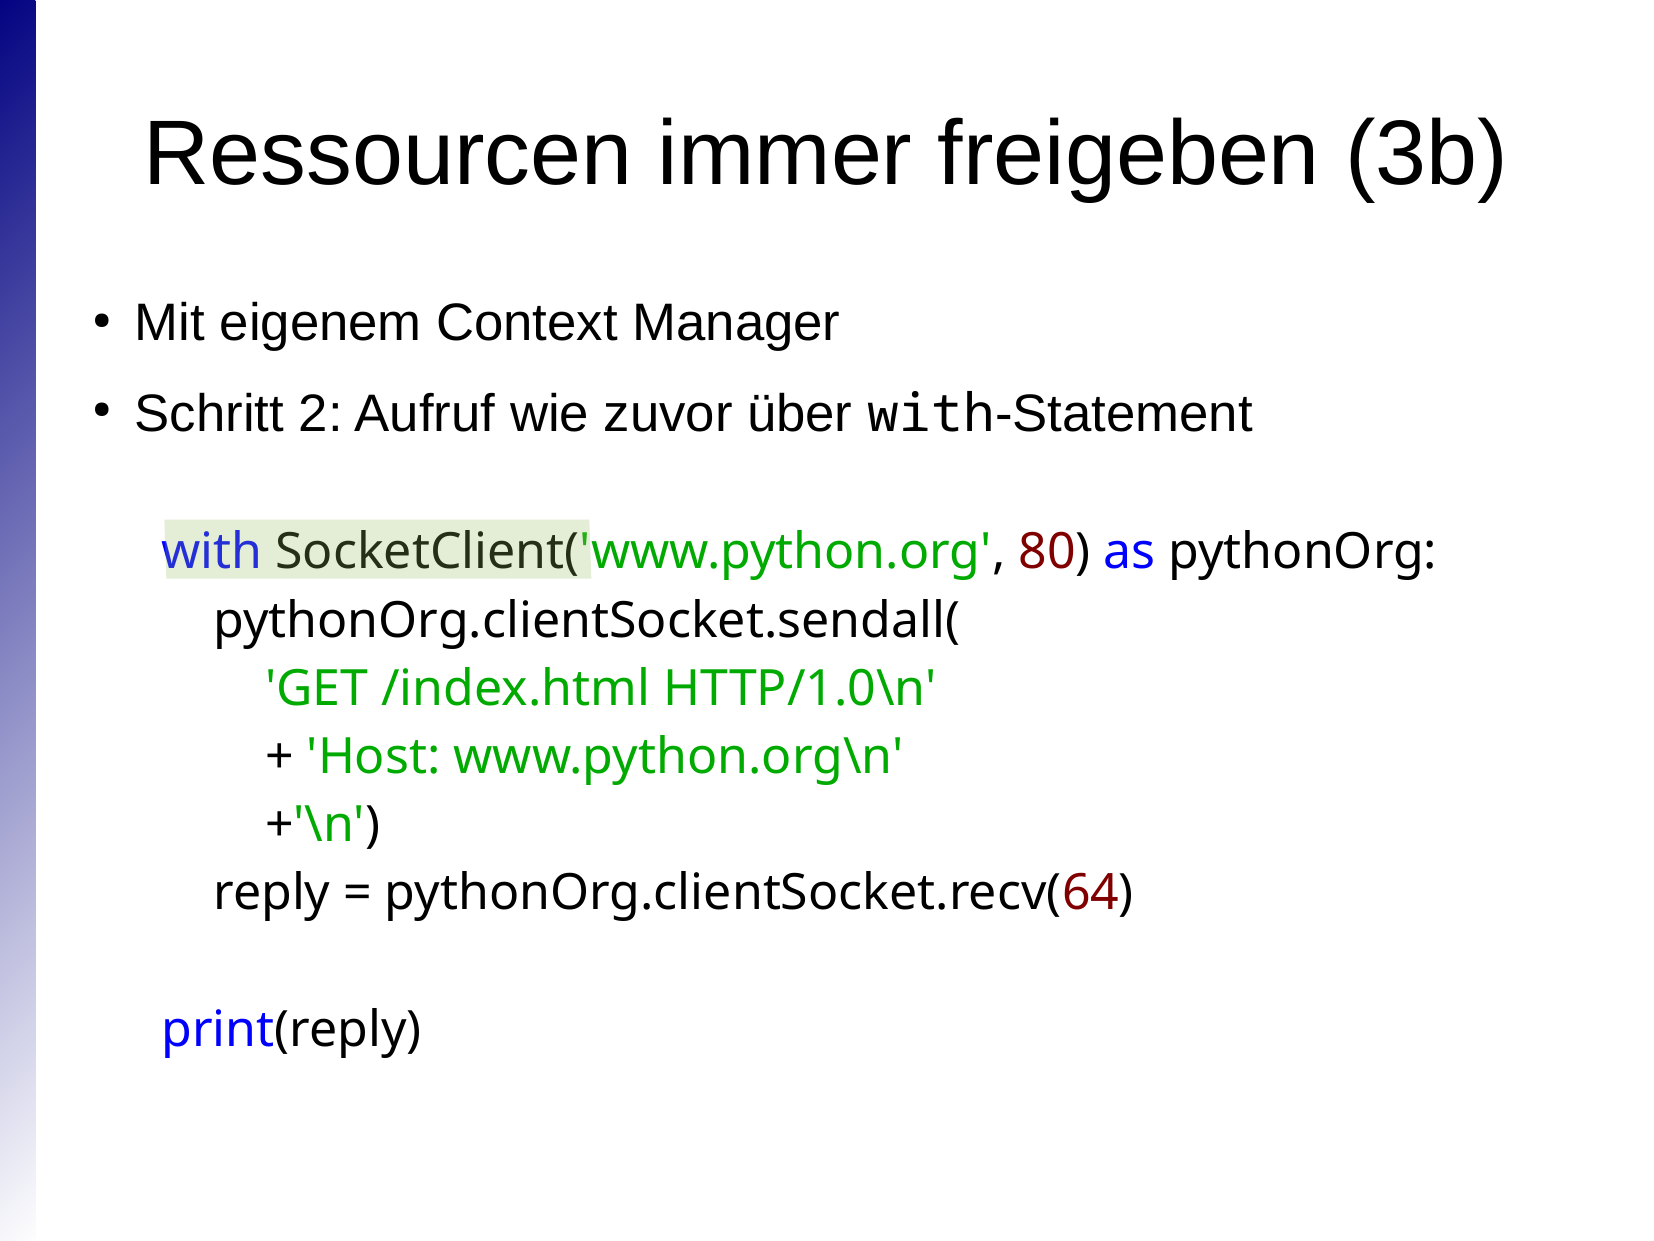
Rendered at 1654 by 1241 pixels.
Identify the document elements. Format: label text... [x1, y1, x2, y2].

text_box with SocketClient('www.python.org', 80) as pythonOrg: pythonOrg.clientSocket.sendall( 'GET /index.html HTTP/1.0\n' + 'Host: www.python.org\n' +'\n') reply = pythonOrg.clientSocket.recv(64) print(reply) [94, 507, 1548, 1050]
text_box [164, 519, 592, 579]
title Ressourcen immer freigeben (3b) [82, 49, 1571, 257]
list Mit eigenem Context Manager Schritt 2: Aufruf wie zuvor über with-Statement [78, 292, 1567, 449]
